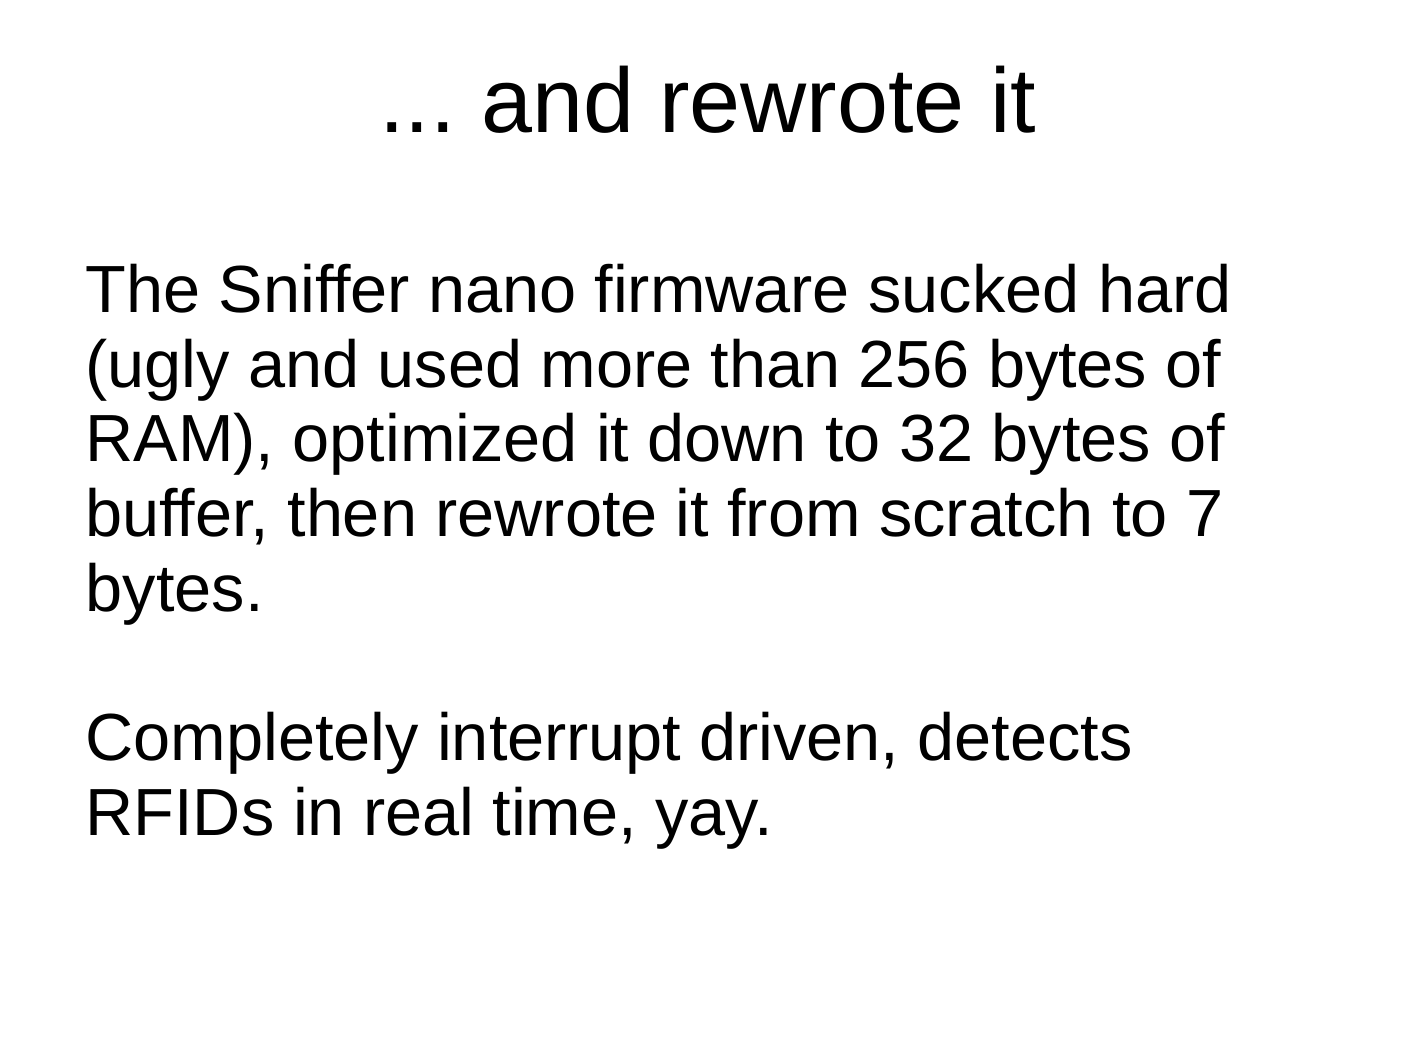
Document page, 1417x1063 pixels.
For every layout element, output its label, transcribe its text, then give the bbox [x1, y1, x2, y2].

text_box ... and rewrote it [70, 42, 1346, 172]
text_box The Sniffer nano firmware sucked hard (ugly and used more than 256 bytes of RAM), optimized it down to 32 bytes of buffer, then rewrote it from scratch to 7 bytes. Completely interrupt driven, detects RFIDs in real time, yay. [70, 244, 1346, 924]
